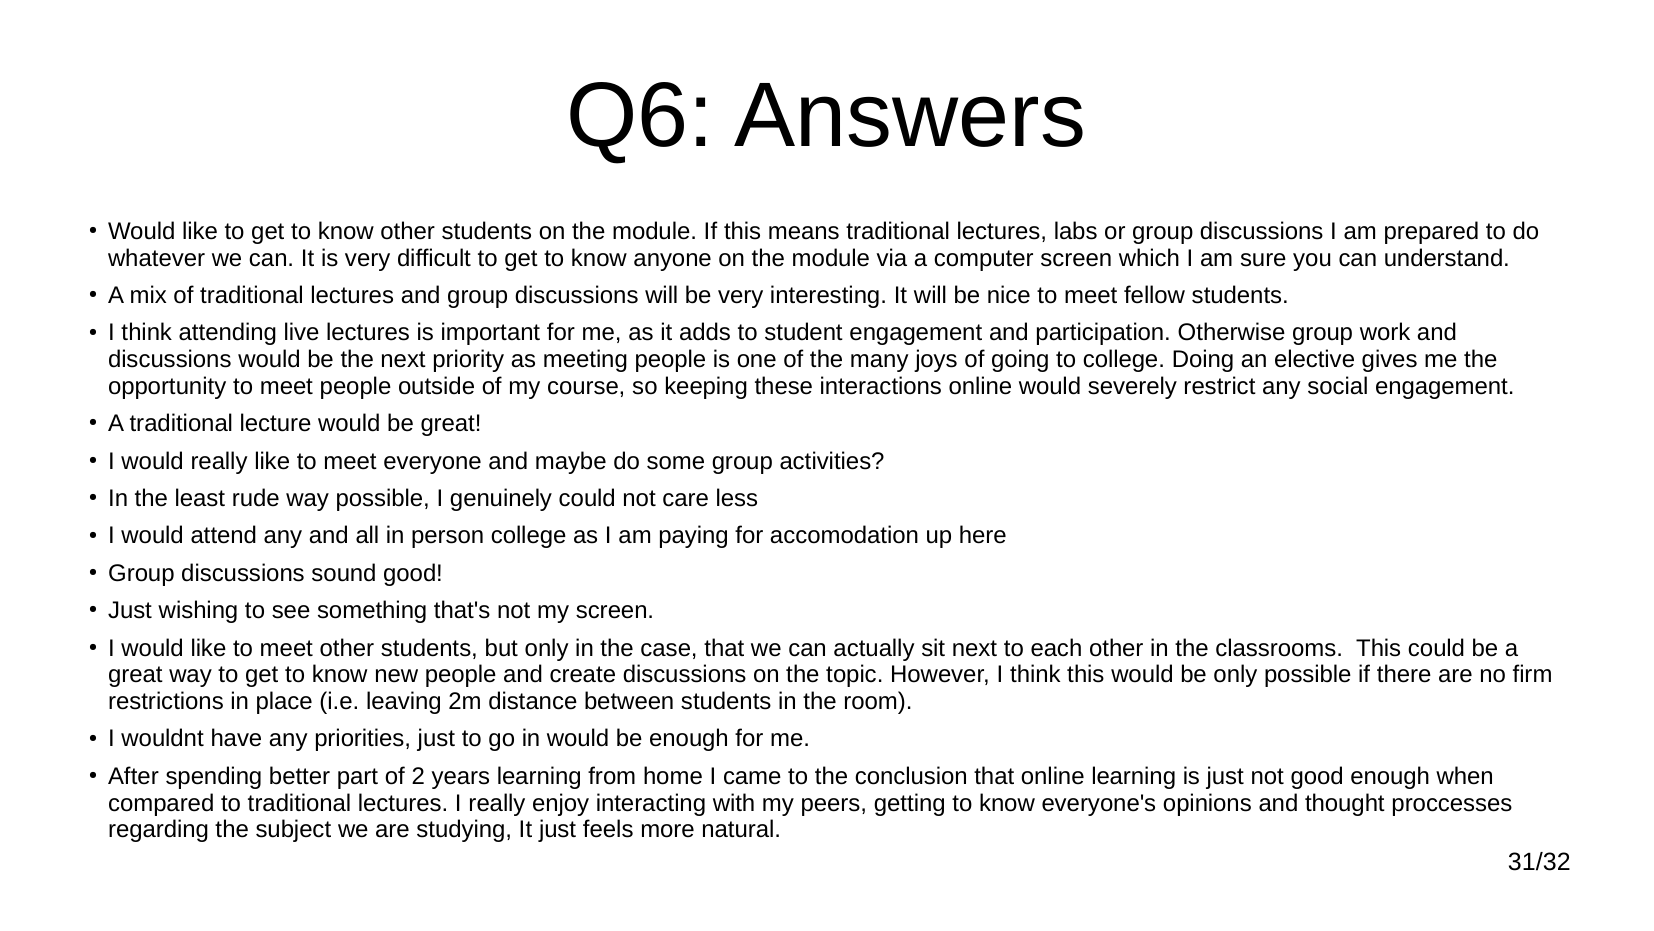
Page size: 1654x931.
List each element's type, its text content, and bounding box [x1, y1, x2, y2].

list Would like to get to know other students on the module. If this means traditional lectures, labs or group discussions I am prepared to do whatever we can. It is very difficult to get to know anyone on the module via a computer screen which I am sure you can understand. A mix of traditional lectures and group discussions will be very interesting. It will be nice to meet fellow students. I think attending live lectures is important for me, as it adds to student engagement and participation. Otherwise group work and discussions would be the next priority as meeting people is one of the many joys of going to college. Doing an elective gives me the opportunity to meet people outside of my course, so keeping these interactions online would severely restrict any social engagement. A traditional lecture would be great! I would really like to meet everyone and maybe do some group activities? In the least rude way possible, I genuinely could not care less I would attend any and all in person college as I am paying for accomodation up here Group discussions sound good! Just wishing to see something that's not my screen. I would like to meet other students, but only in the case, that we can actually sit next to each other in the classrooms. This could be a great way to get to know new people and create discussions on the topic. However, I think this would be only possible if there are no firm restrictions in place (i.e. leaving 2m distance between students in the room). I wouldnt have any priorities, just to go in would be enough for me. After spending better part of 2 years learning from home I came to the conclusion that online learning is just not good enough when compared to traditional lectures. I really enjoy interacting with my peers, getting to know everyone's opinions and thought proccesses regarding the subject we are studying, It just feels more natural. [82, 217, 1571, 886]
title Q6: Answers [82, 37, 1571, 193]
